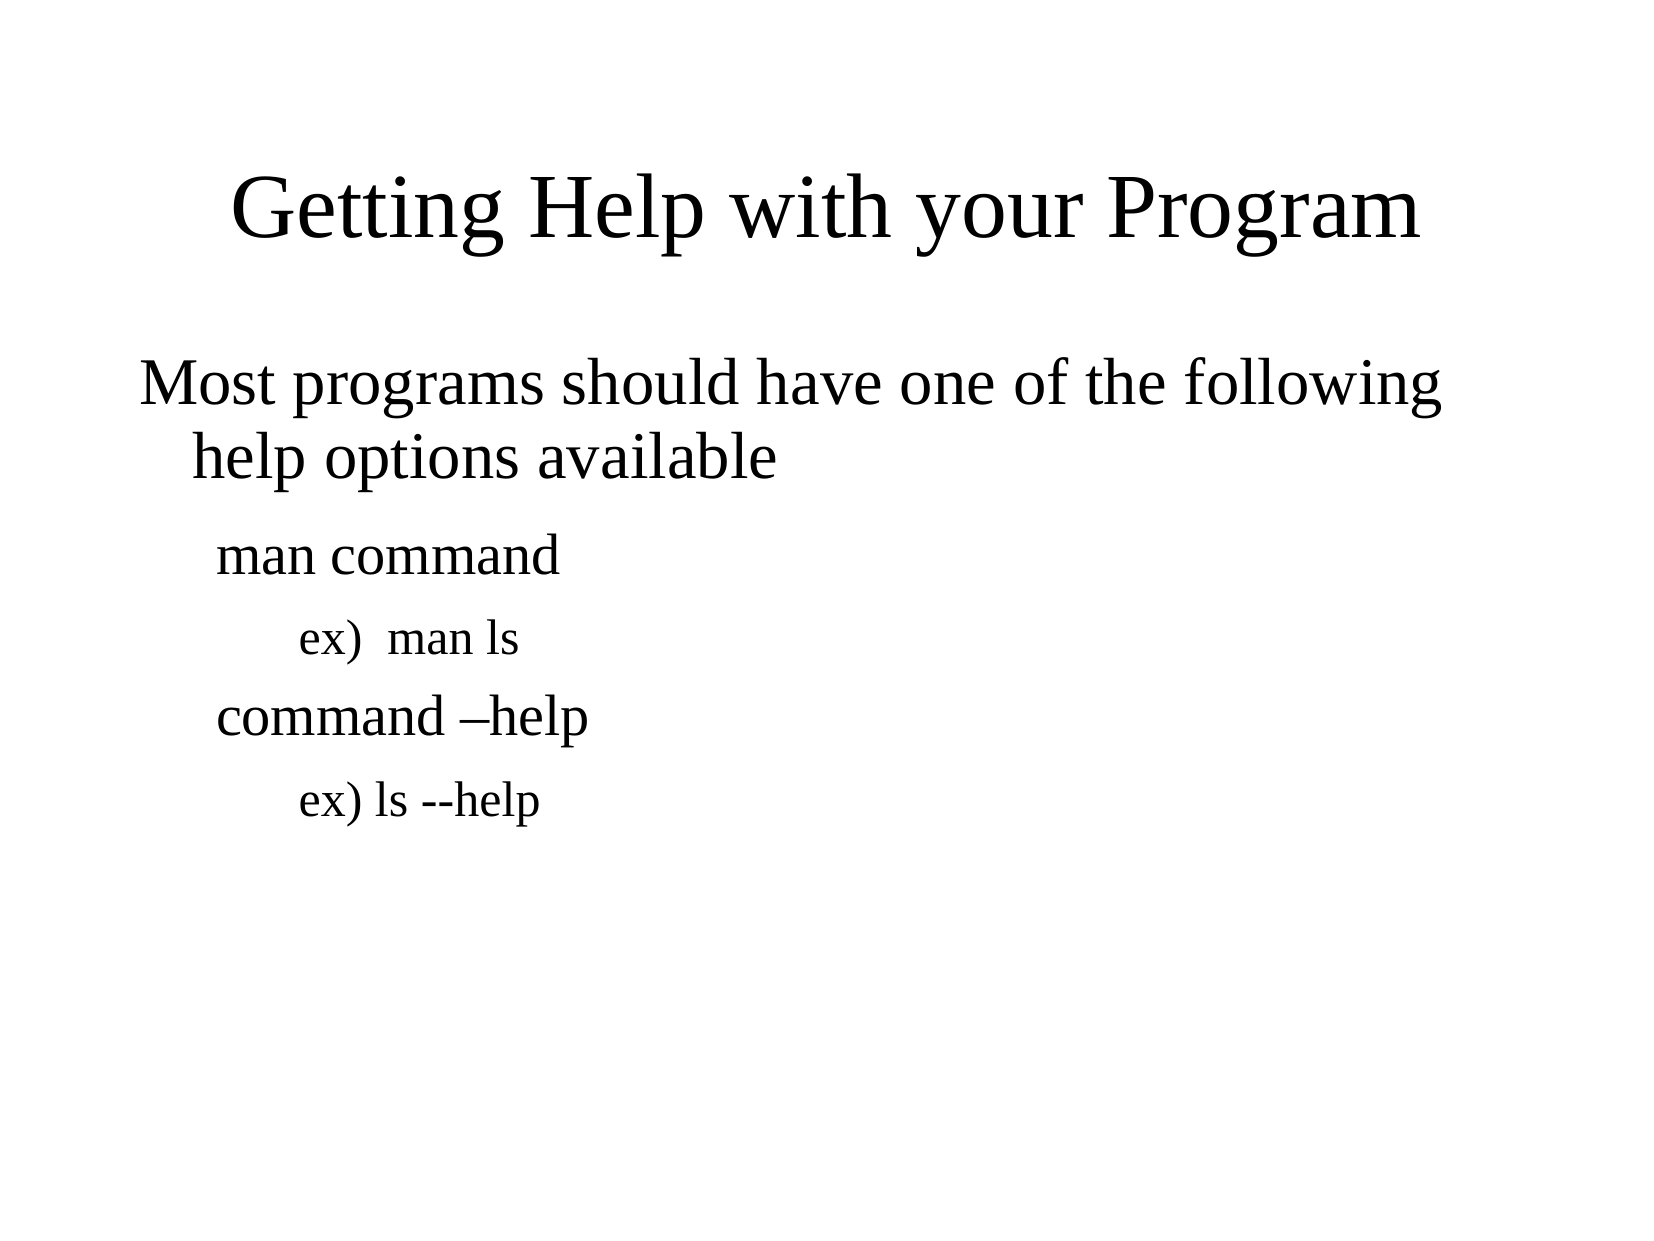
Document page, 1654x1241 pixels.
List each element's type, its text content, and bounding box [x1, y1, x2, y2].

title Getting Help with your Program [121, 102, 1534, 311]
list Most programs should have one of the following help options available man command ex) man ls command –help ex) ls --help [121, 344, 1534, 1127]
